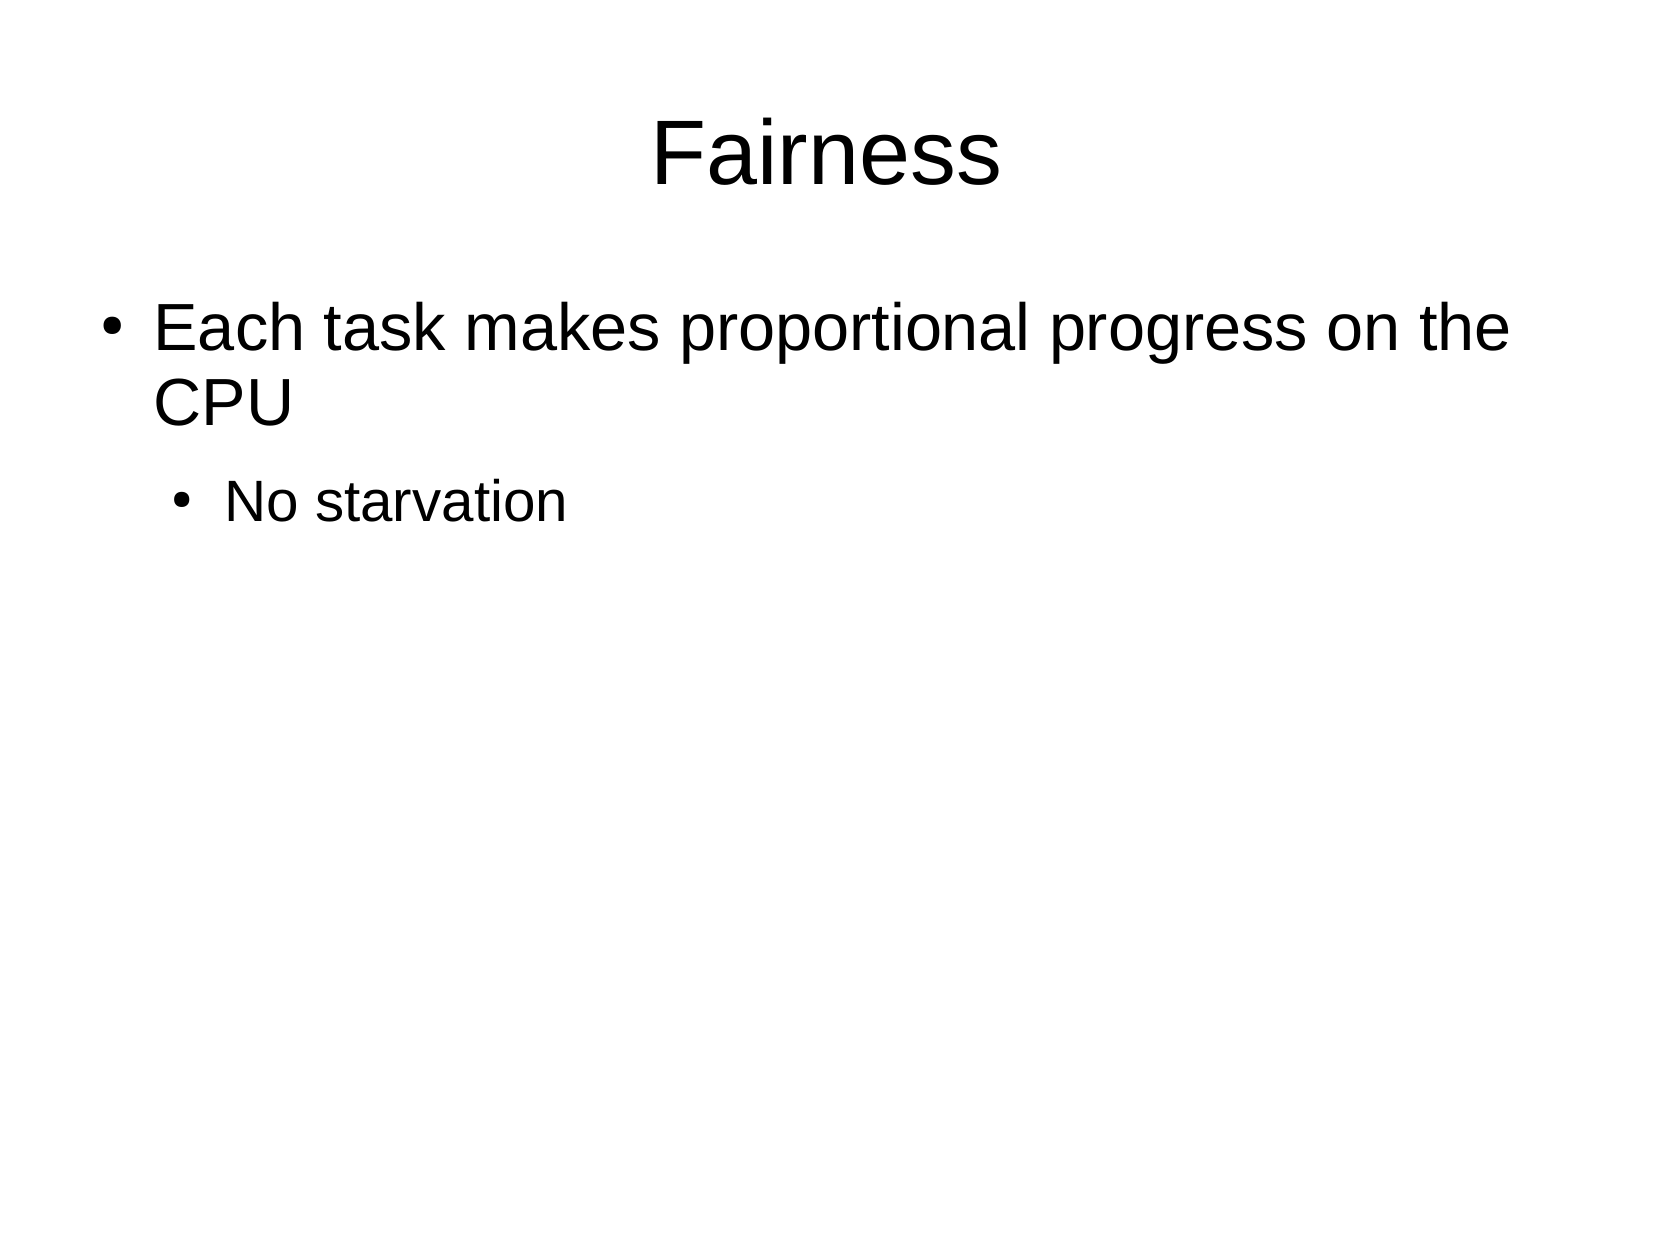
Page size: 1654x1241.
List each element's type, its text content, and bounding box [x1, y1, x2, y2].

title Fairness [82, 49, 1571, 257]
list Each task makes proportional progress on the CPU No starvation [82, 290, 1571, 1010]
